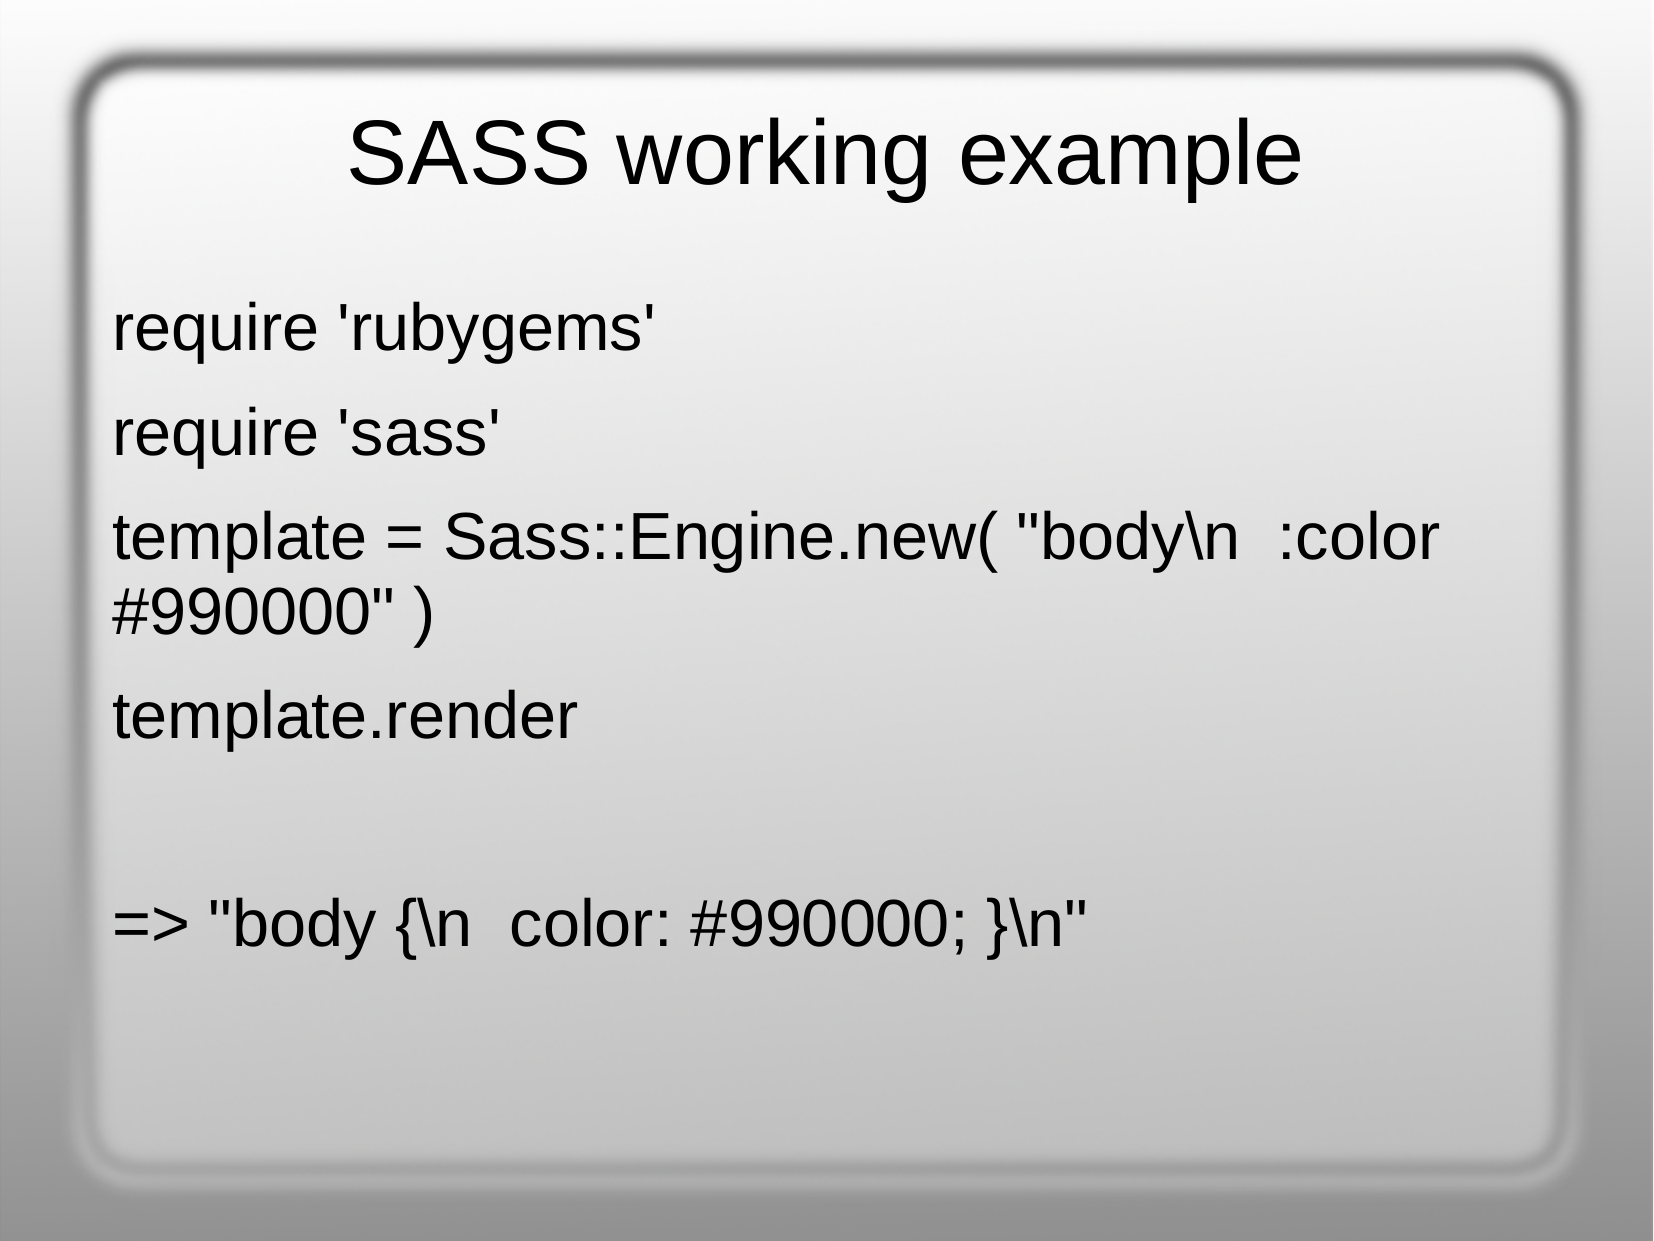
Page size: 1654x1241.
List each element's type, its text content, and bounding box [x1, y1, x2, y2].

picture [0, 0, 1654, 1241]
list require 'rubygems' require 'sass' template = Sass::Engine.new( "body\n :color #990000" ) template.render => "body {\n color: #990000; }\n" [112, 290, 1538, 1109]
title SASS working example [82, 49, 1571, 257]
